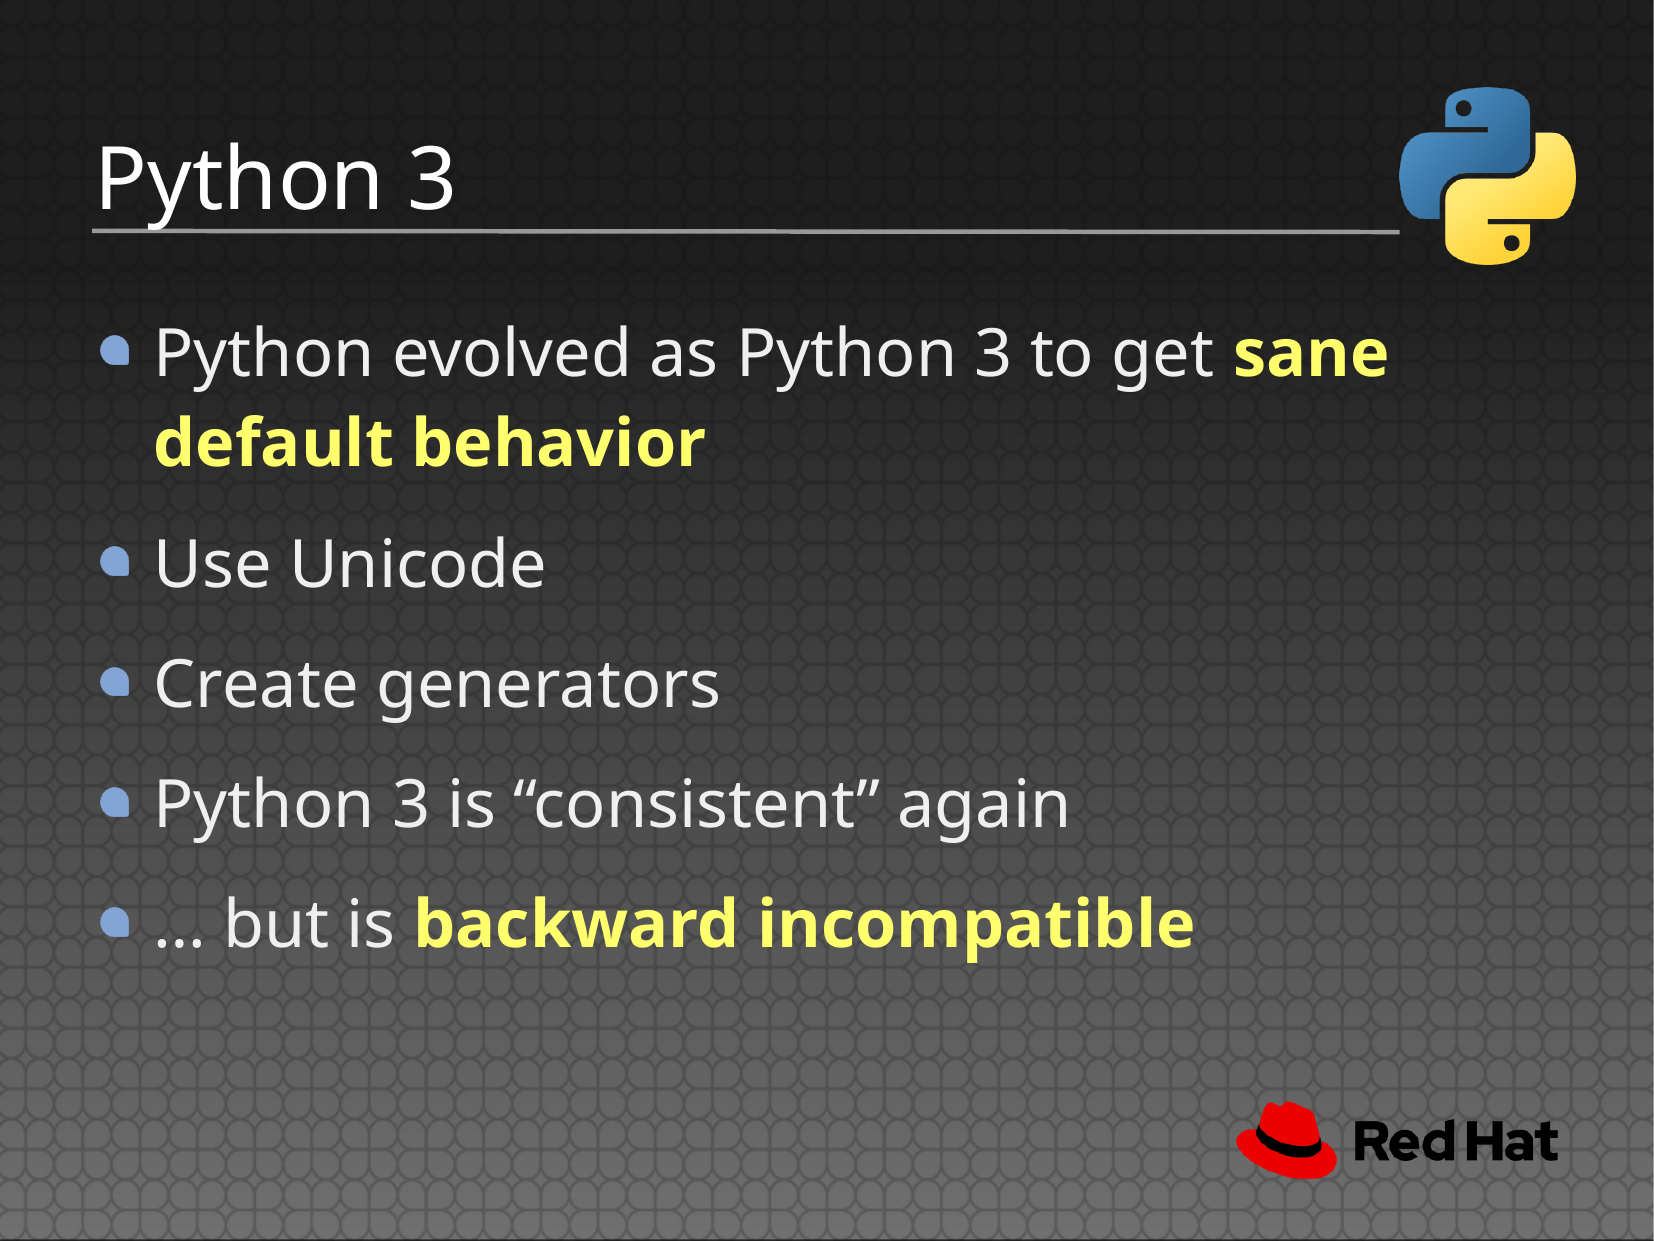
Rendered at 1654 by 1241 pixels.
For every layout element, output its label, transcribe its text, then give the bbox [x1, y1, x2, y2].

list Python evolved as Python 3 to get sane default behavior Use Unicode Create generators Python 3 is “consistent” again … but is backward incompatible [82, 304, 1571, 1045]
picture [0, 0, 1654, 1241]
title Python 3 [94, 100, 1426, 251]
